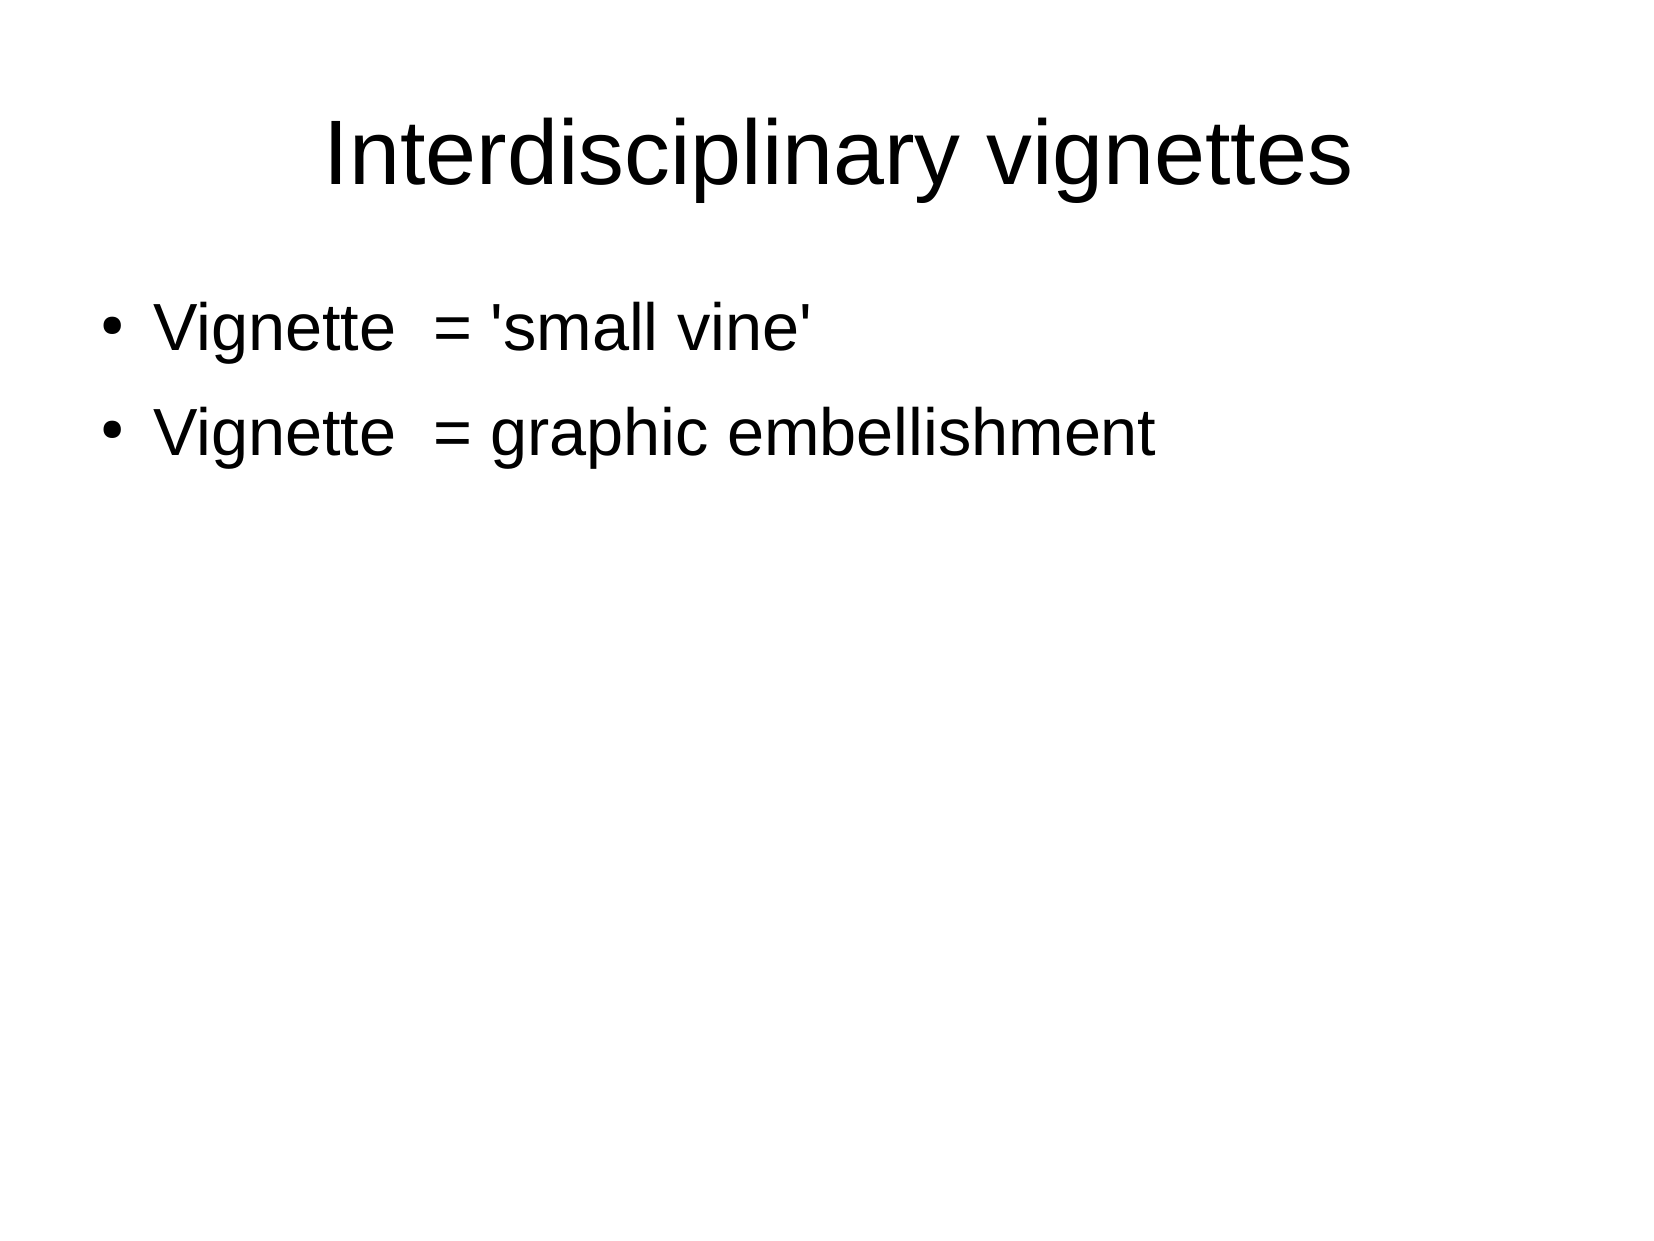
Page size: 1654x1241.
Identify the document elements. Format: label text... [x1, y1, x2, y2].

list Vignette = 'small vine' Vignette = graphic embellishment [82, 290, 1571, 1010]
title Interdisciplinary vignettes [82, 49, 1571, 257]
